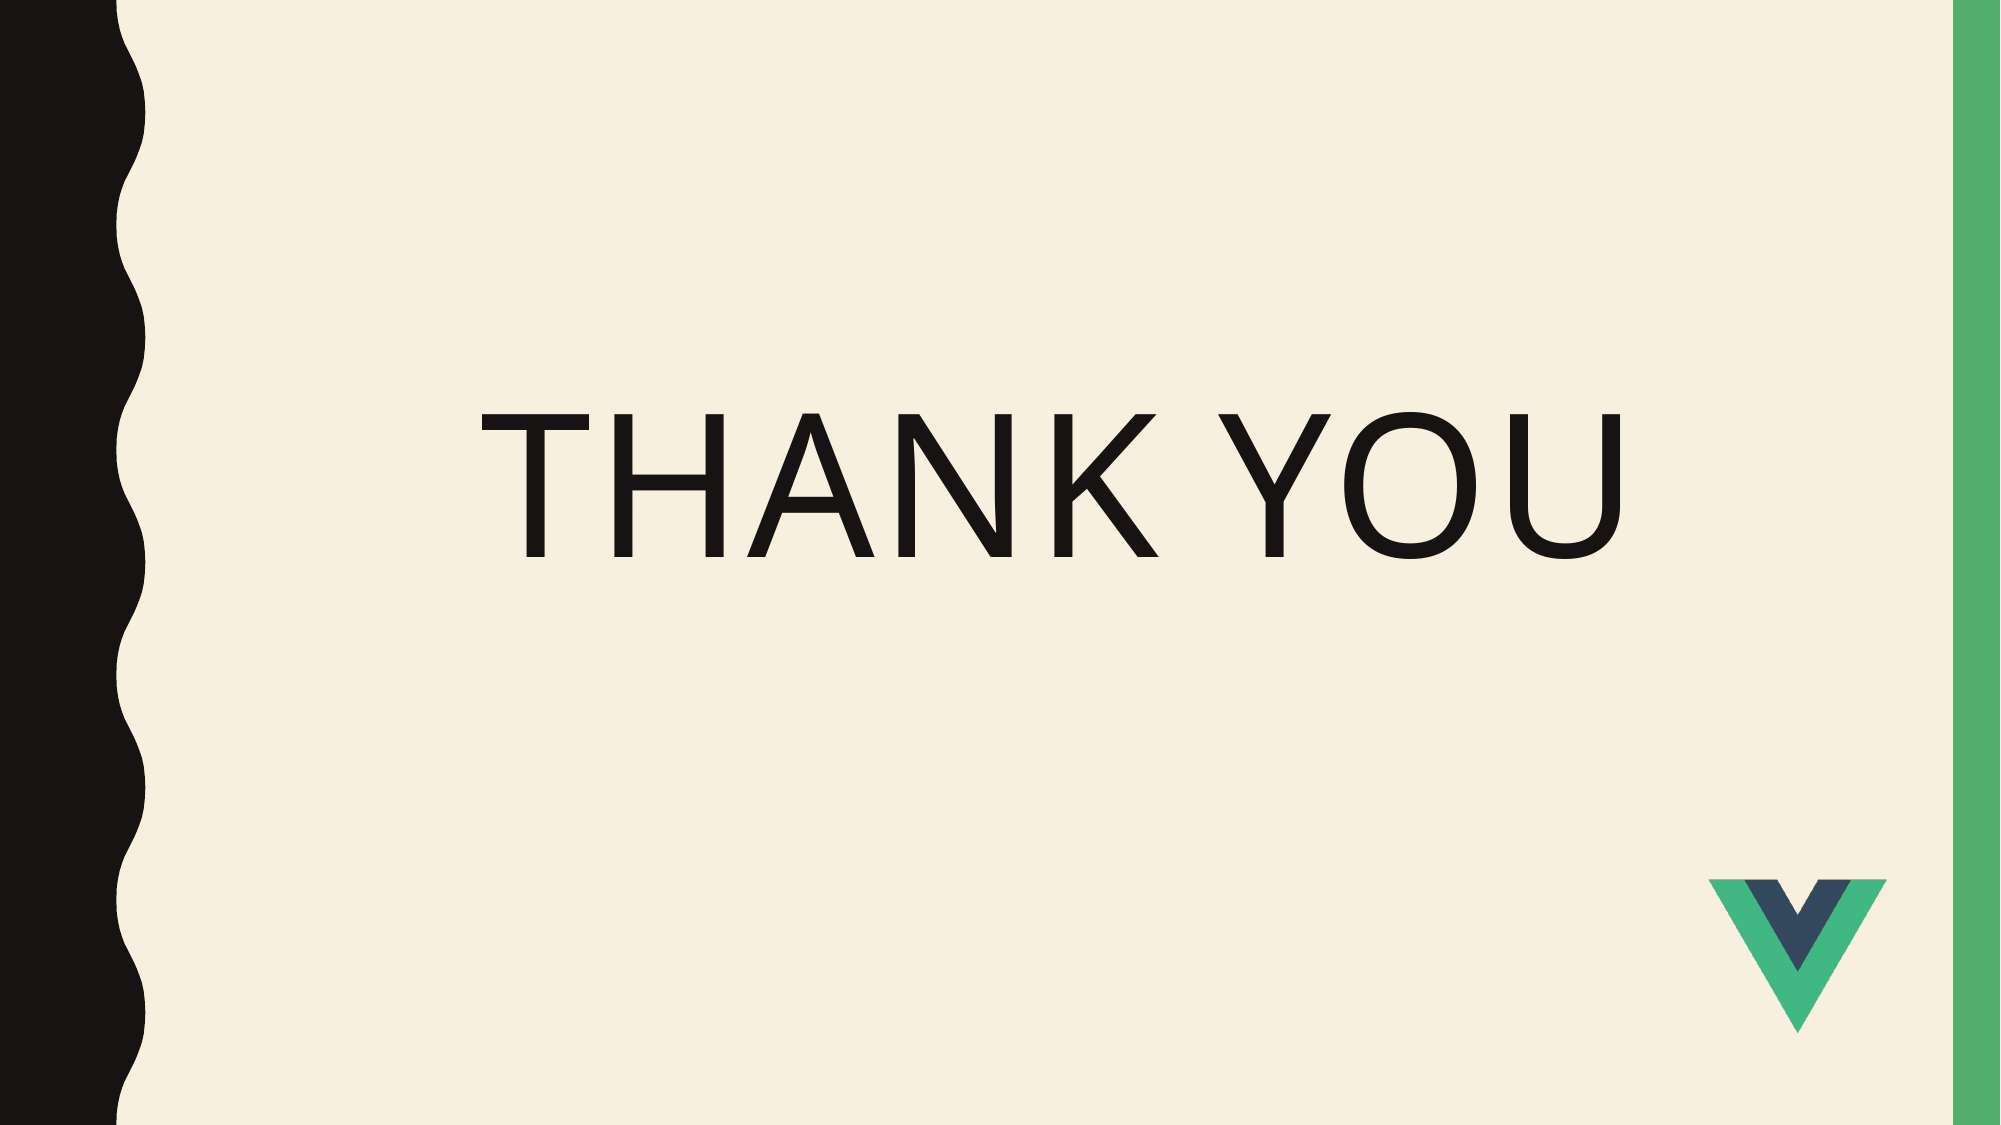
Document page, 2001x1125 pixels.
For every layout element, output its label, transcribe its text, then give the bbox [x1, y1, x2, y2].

title Thank you [225, 377, 1896, 623]
picture [1664, 823, 1931, 1090]
